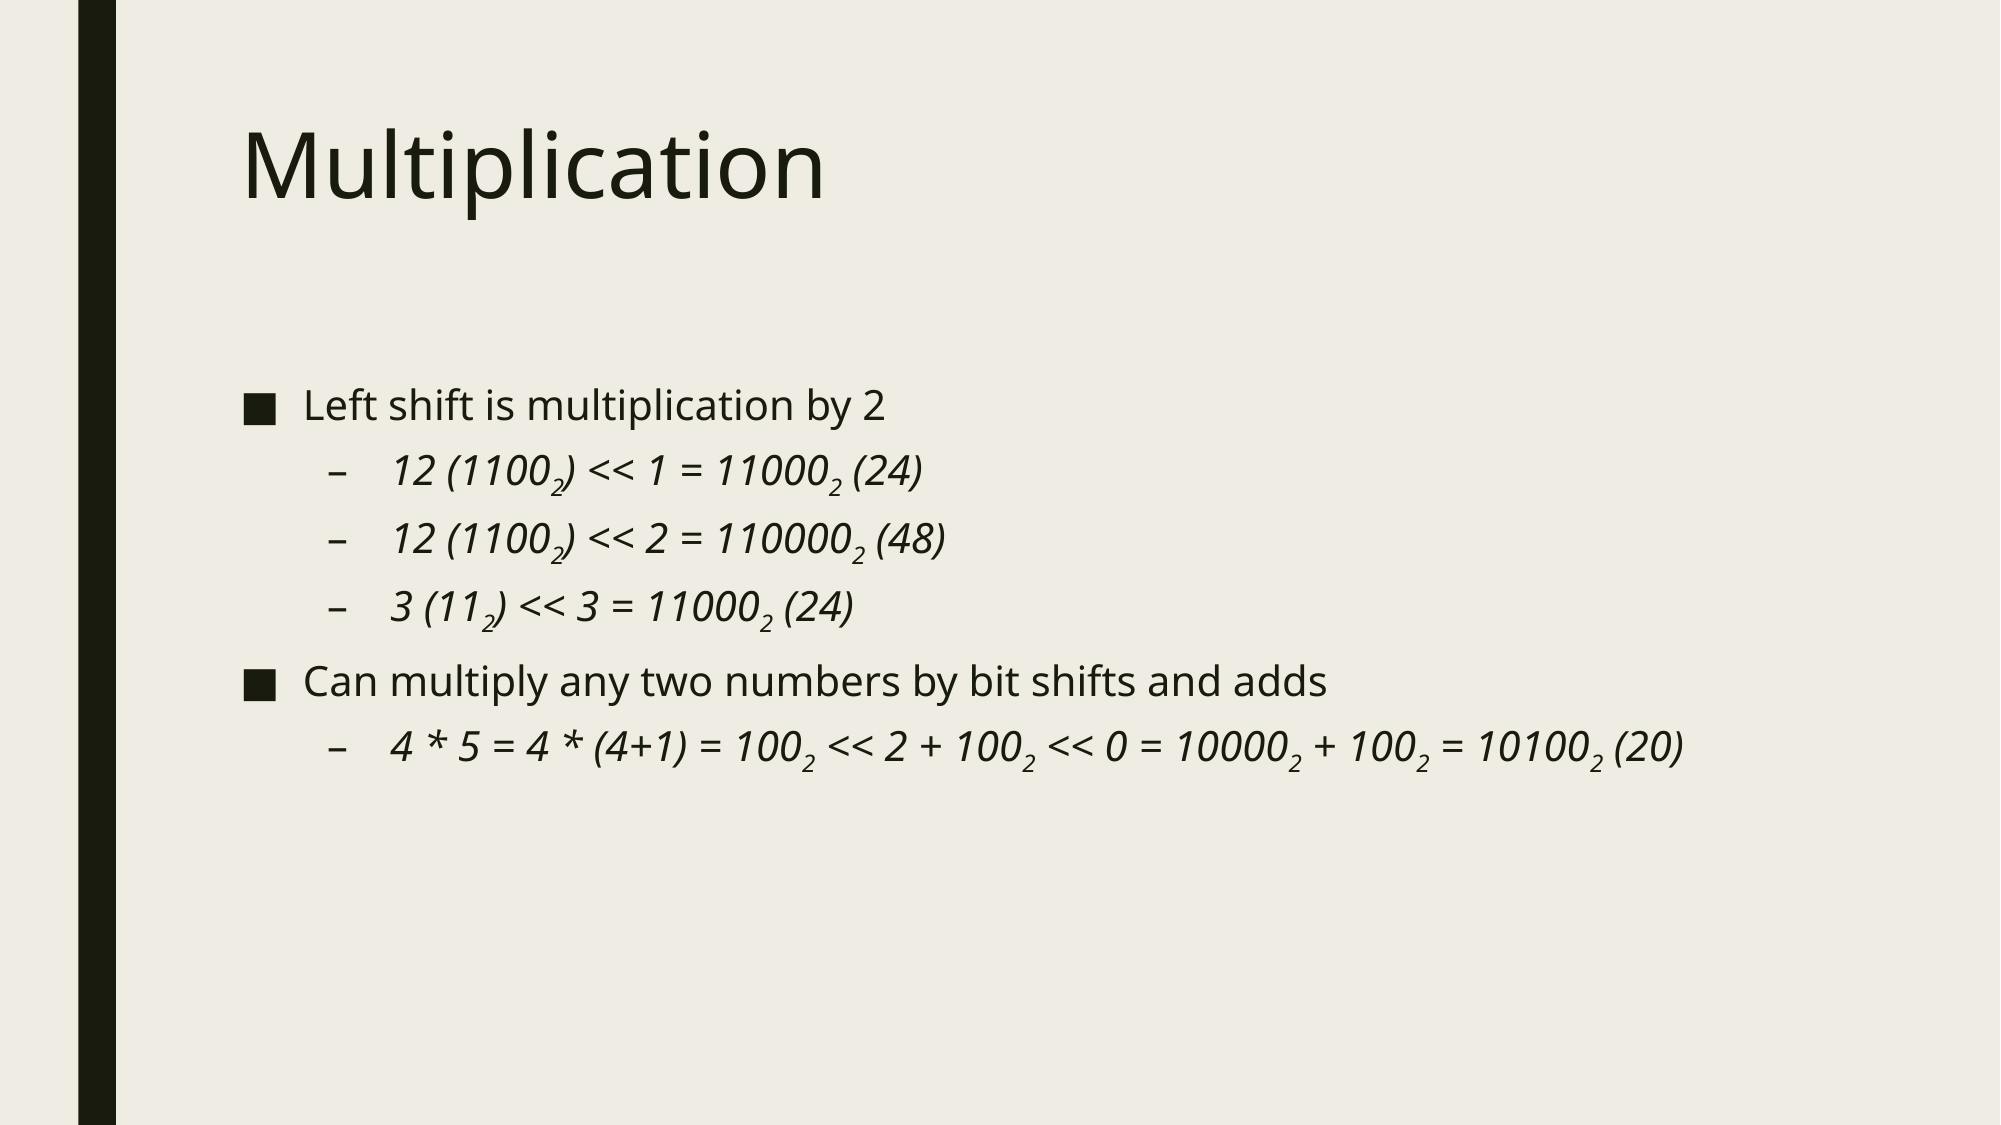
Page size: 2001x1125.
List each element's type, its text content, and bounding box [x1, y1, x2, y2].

title Multiplication [225, 112, 1800, 357]
list Left shift is multiplication by 2 12 (11002) << 1 = 110002 (24) 12 (11002) << 2 = 1100002 (48) 3 (112) << 3 = 110002 (24) Can multiply any two numbers by bit shifts and adds 4 * 5 = 4 * (4+1) = 1002 << 2 + 1002 << 0 = 100002 + 1002 = 101002 (20) [225, 375, 1800, 963]
